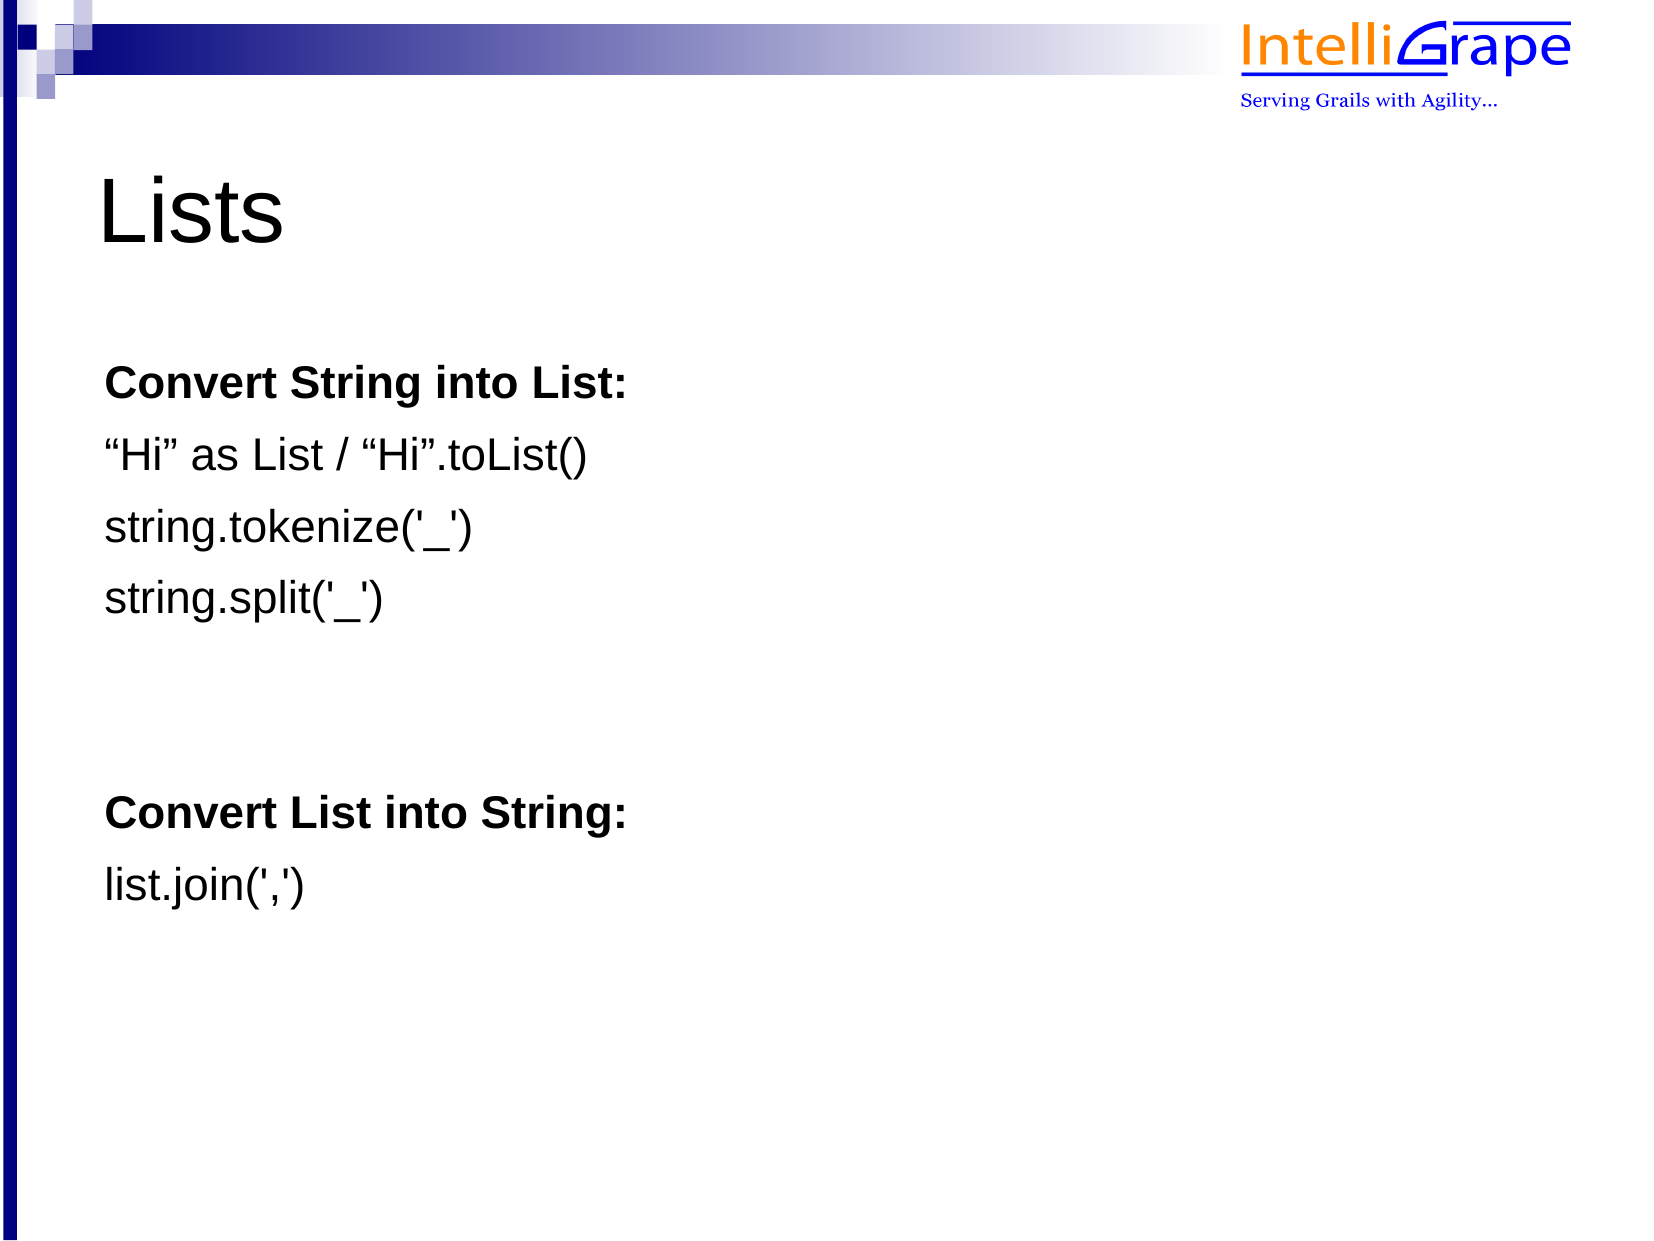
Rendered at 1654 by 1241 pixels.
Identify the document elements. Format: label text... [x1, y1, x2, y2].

picture [1240, 14, 1571, 111]
list Convert String into List: “Hi” as List / “Hi”.toList() string.tokenize('_') string.split('_') Convert List into String: list.join(',') [88, 345, 1576, 1163]
title Lists [82, 82, 1569, 330]
